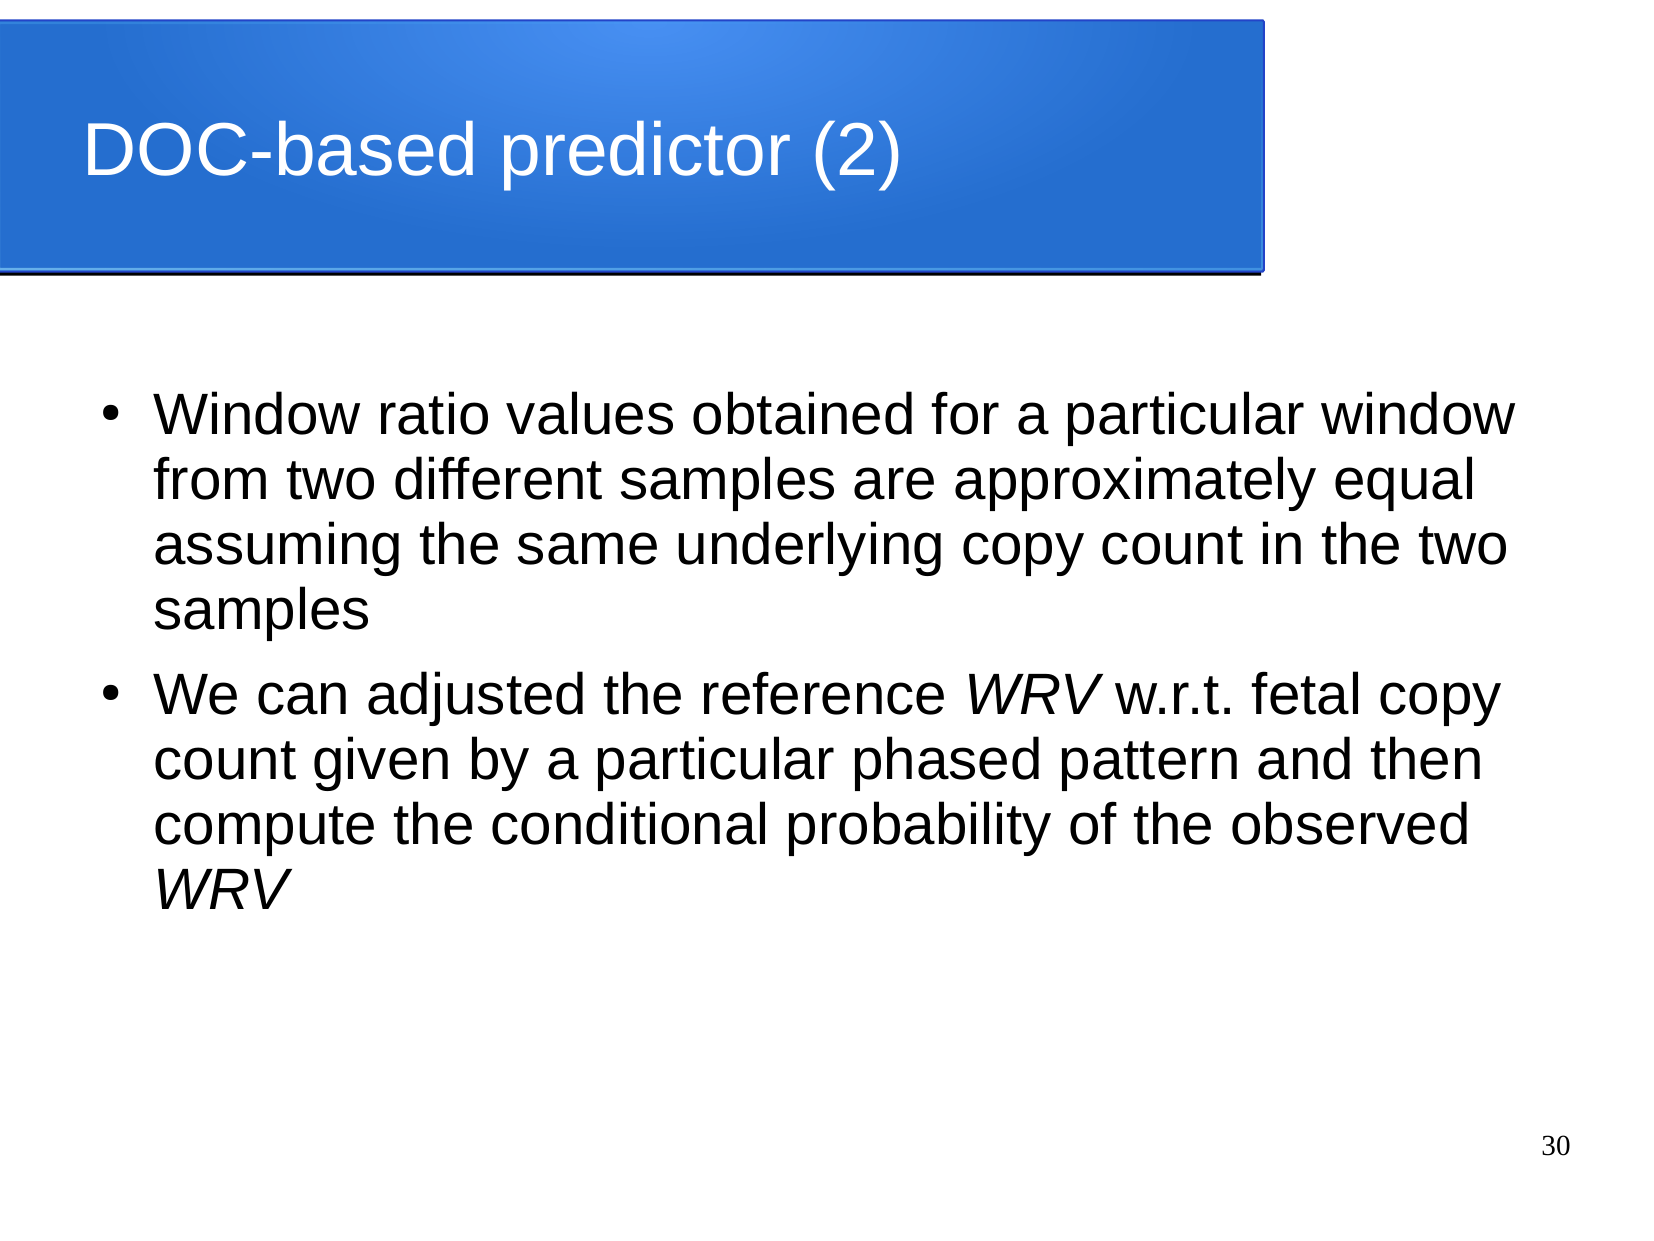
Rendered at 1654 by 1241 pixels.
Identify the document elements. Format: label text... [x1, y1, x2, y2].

list Window ratio values obtained for a particular window from two different samples are approximately equal assuming the same underlying copy count in the two samples We can adjusted the reference WRV w.r.t. fetal copy count given by a particular phased pattern and then compute the conditional probability of the observed WRV [82, 381, 1571, 1102]
title DOC-based predictor (2) [82, 47, 1235, 252]
